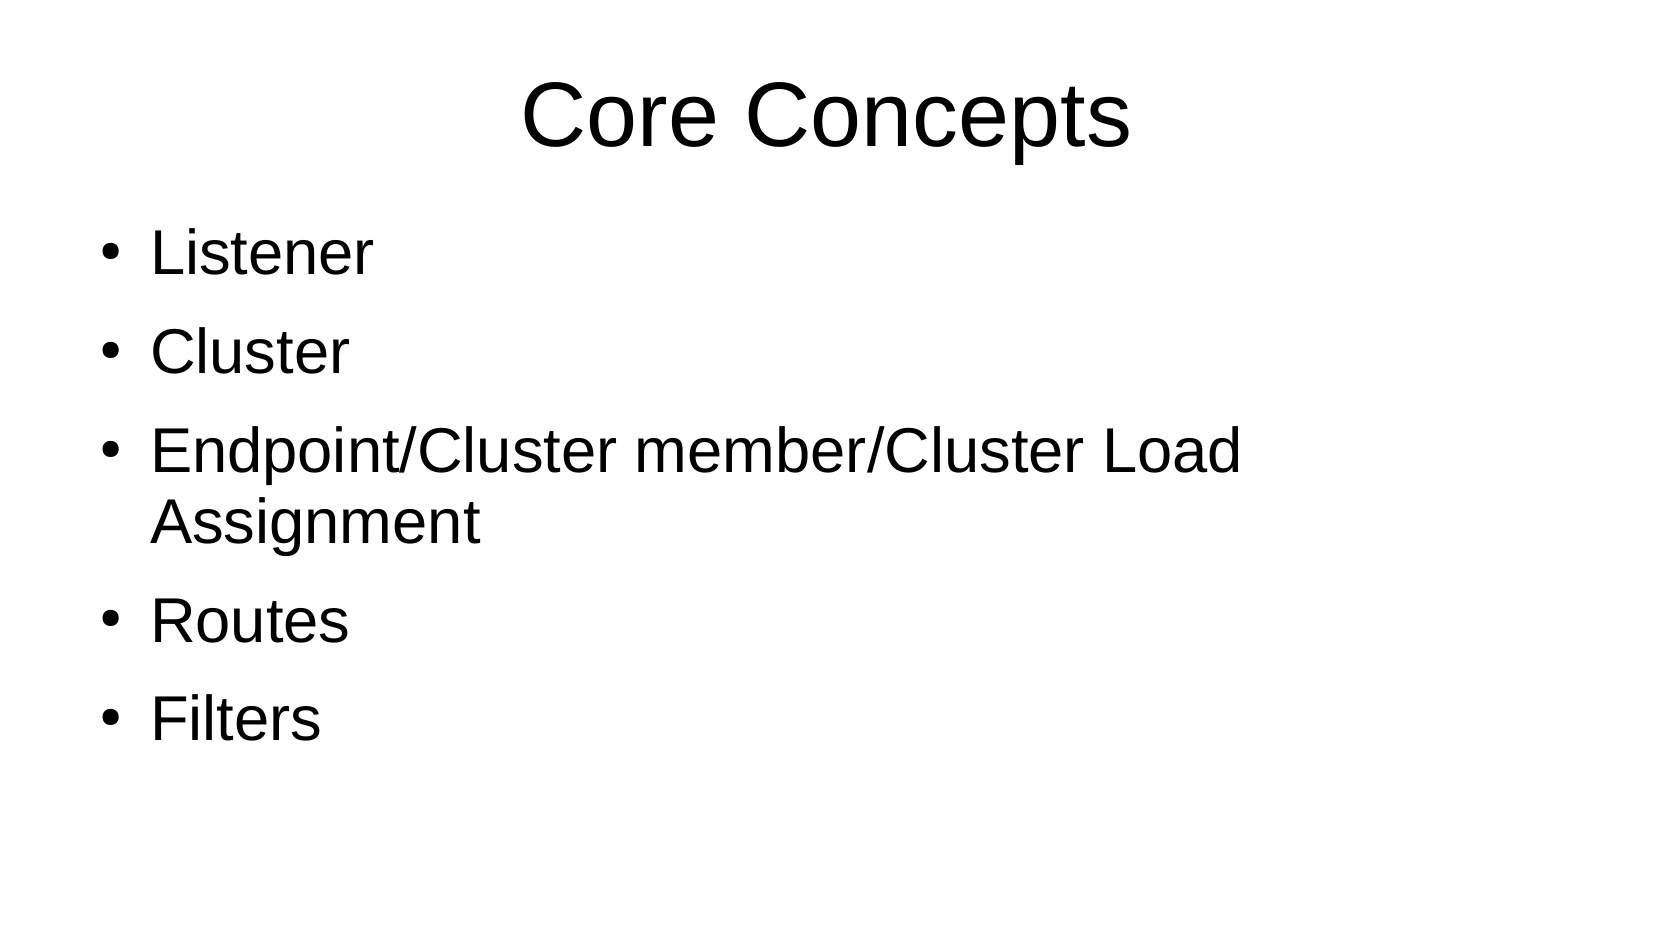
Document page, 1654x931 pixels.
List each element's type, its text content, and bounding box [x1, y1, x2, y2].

list Listener Cluster Endpoint/Cluster member/Cluster Load Assignment Routes Filters [82, 217, 1571, 758]
title Core Concepts [82, 37, 1571, 193]
